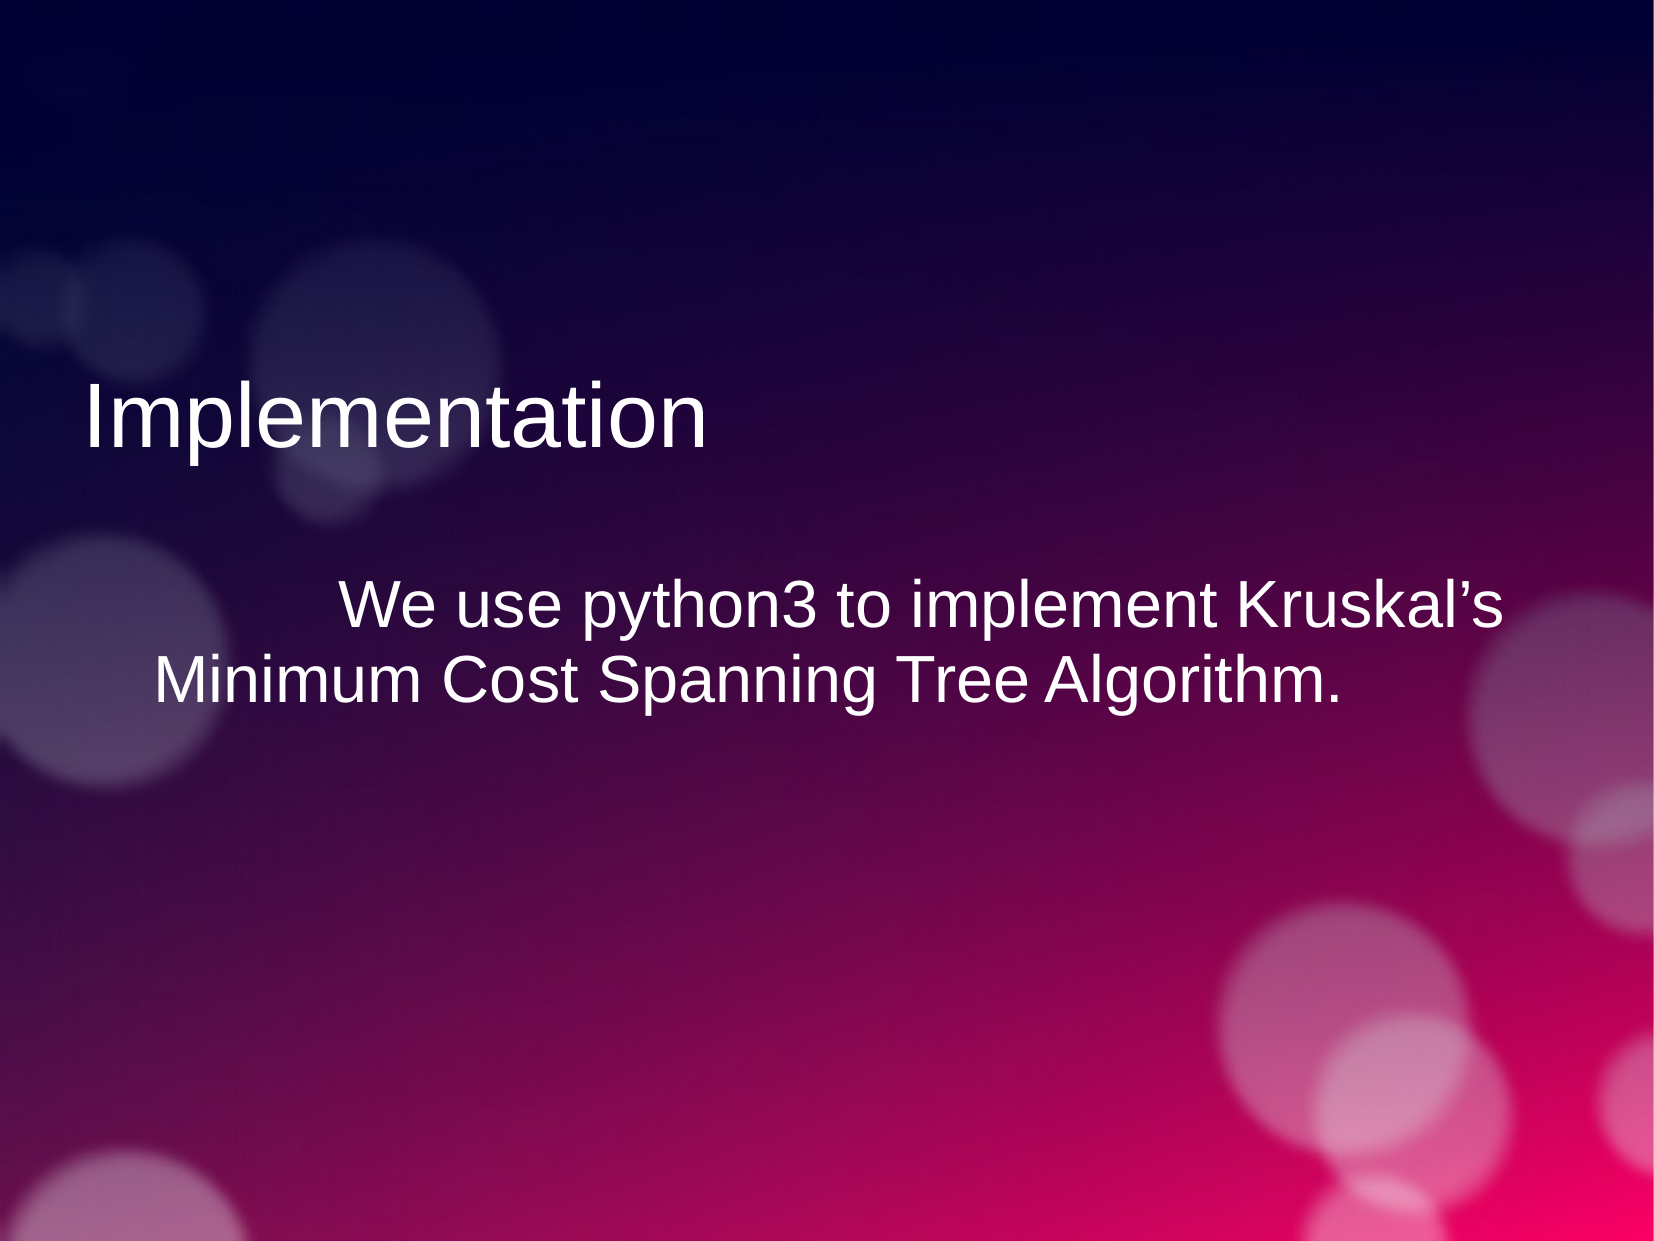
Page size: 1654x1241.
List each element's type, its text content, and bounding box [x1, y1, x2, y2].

picture [0, 0, 1654, 1241]
list We use python3 to implement Kruskal’s Minimum Cost Spanning Tree Algorithm. [82, 566, 1571, 1010]
title Implementation [82, 312, 1571, 520]
